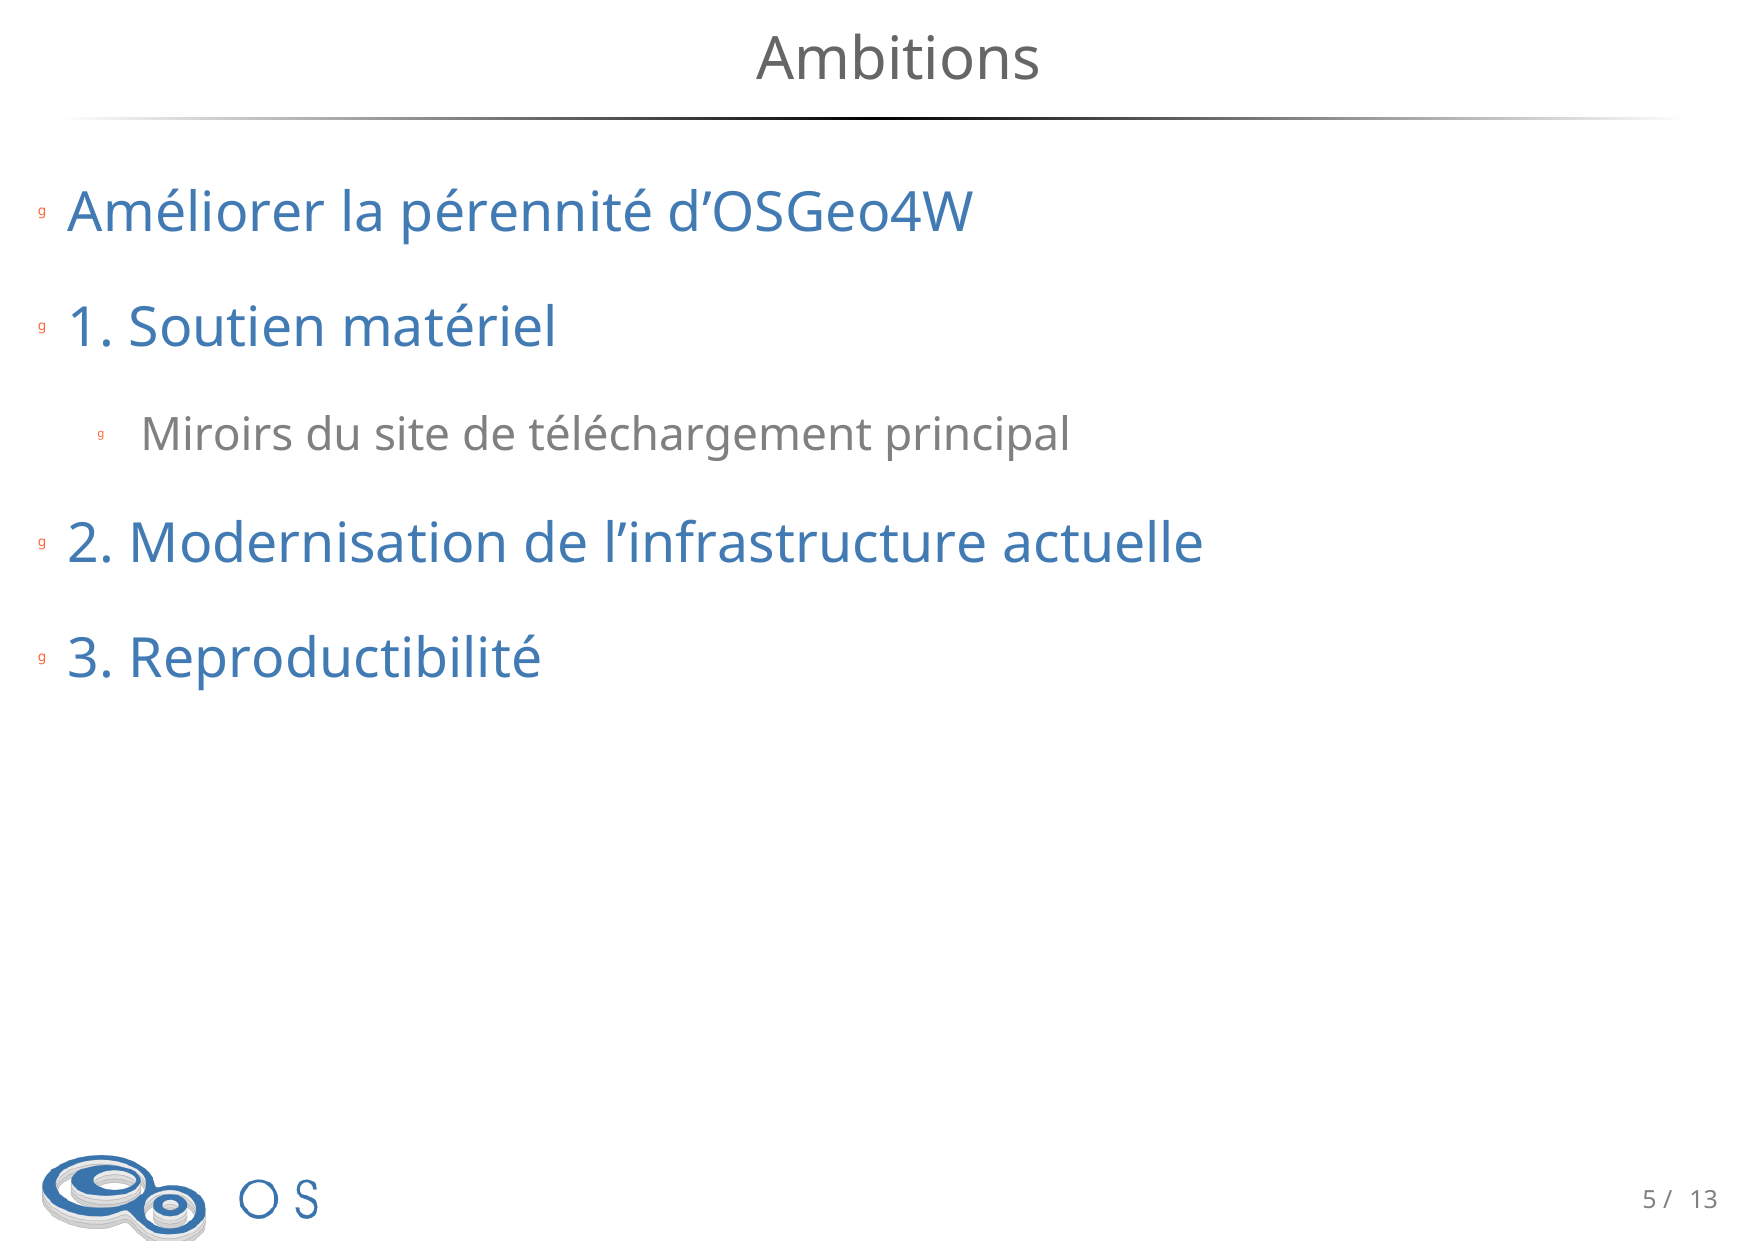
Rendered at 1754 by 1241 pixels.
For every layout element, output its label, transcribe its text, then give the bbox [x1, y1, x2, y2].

list Améliorer la pérennité d’OSGeo4W 1. Soutien matériel Miroirs du site de téléchargement principal 2. Modernisation de l’infrastructure actuelle 3. Reproductibilité [37, 172, 1710, 1090]
title Ambitions [31, 14, 1754, 98]
picture [42, 1155, 583, 1241]
